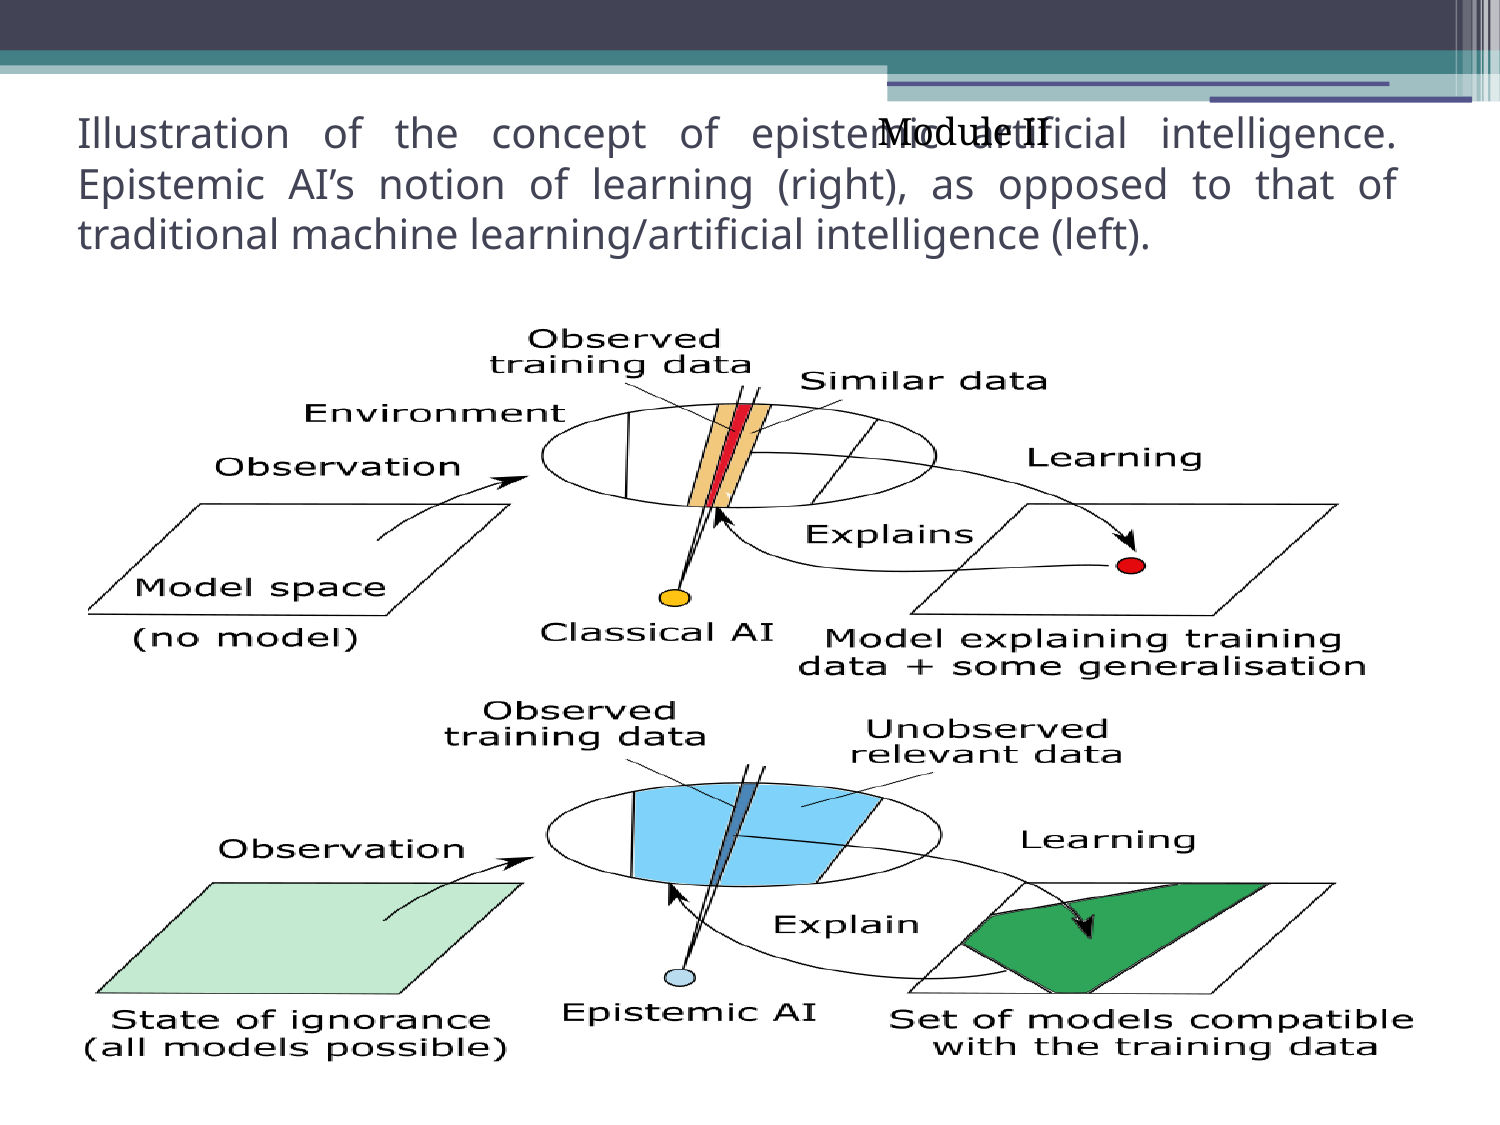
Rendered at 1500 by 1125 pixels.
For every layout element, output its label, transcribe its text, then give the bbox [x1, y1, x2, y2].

picture [62, 312, 1450, 1079]
title Illustration of the concept of epistemic artificial intelligence. Epistemic AI’s notion of learning (right), as opposed to that of traditional machine learning/artificial intelligence (left). [62, 99, 1413, 275]
footer Module II [862, 100, 1080, 176]
